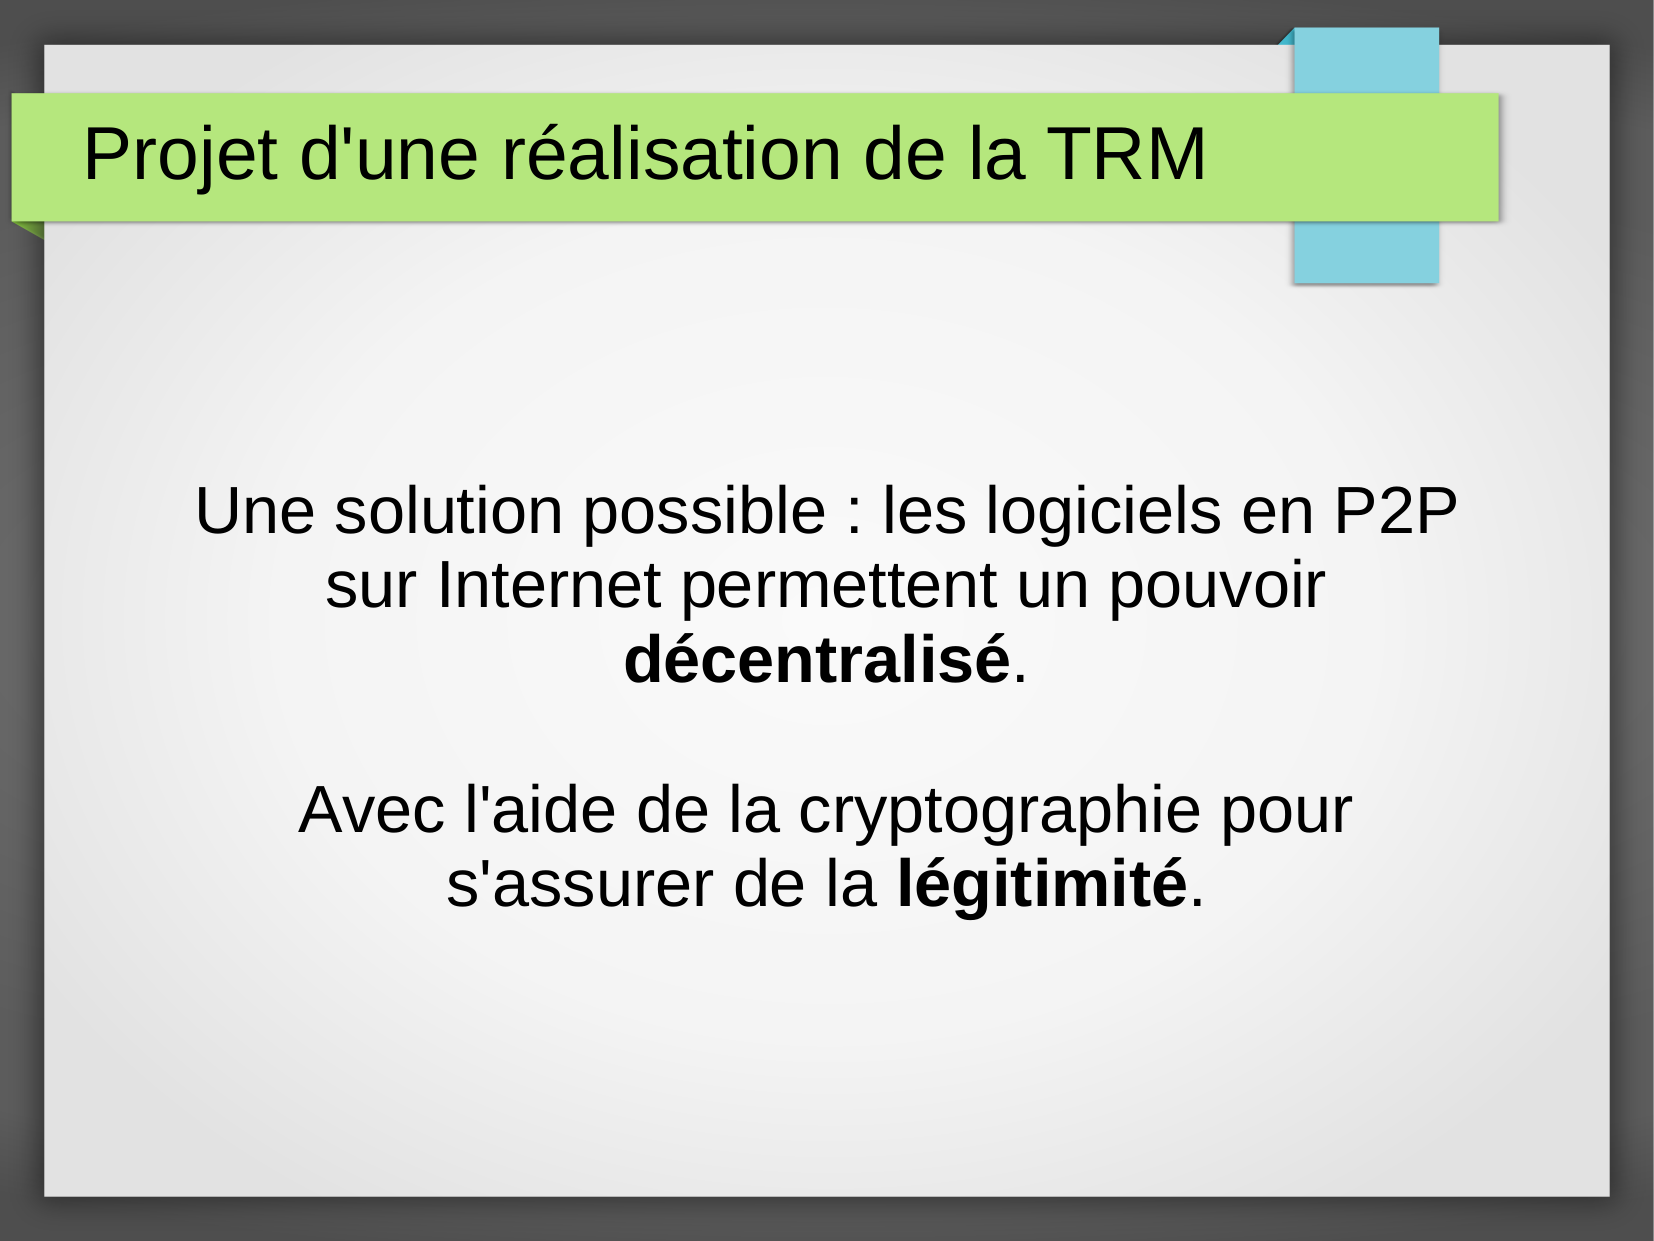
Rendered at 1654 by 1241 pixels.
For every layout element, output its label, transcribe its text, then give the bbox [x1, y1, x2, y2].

title Projet d'une réalisation de la TRM [82, 94, 1489, 213]
picture [0, 0, 1654, 1241]
text_box Une solution possible : les logiciels en P2P sur Internet permettent un pouvoir décentralisé. Avec l'aide de la cryptographie pour s'assurer de la légitimité. [82, 295, 1571, 1099]
